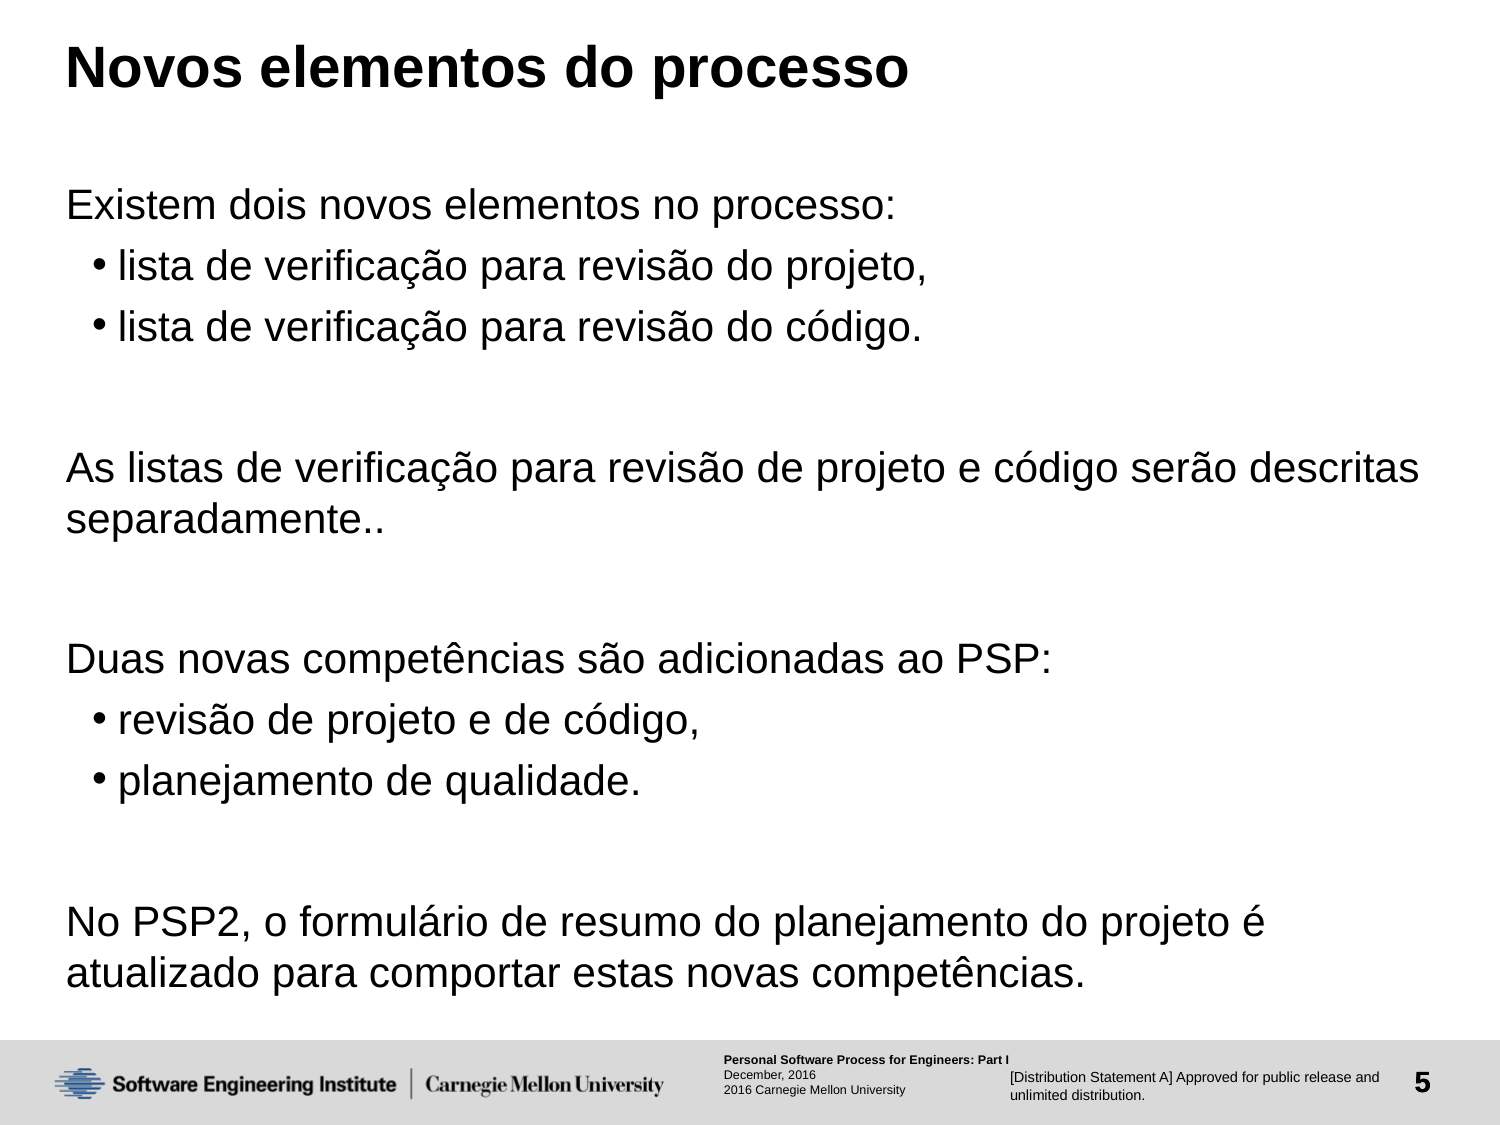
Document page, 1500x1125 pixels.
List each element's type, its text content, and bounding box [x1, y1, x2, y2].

list Existem dois novos elementos no processo: lista de verificação para revisão do projeto, lista de verificação para revisão do código. As listas de verificação para revisão de projeto e código serão descritas separadamente.. Duas novas competências são adicionadas ao PSP: revisão de projeto e de código, planejamento de qualidade. No PSP2, o formulário de resumo do planejamento do projeto é atualizado para comportar estas novas competências. [65, 177, 1431, 1000]
picture [46, 1061, 673, 1104]
title Novos elementos do processo [65, 37, 1313, 148]
